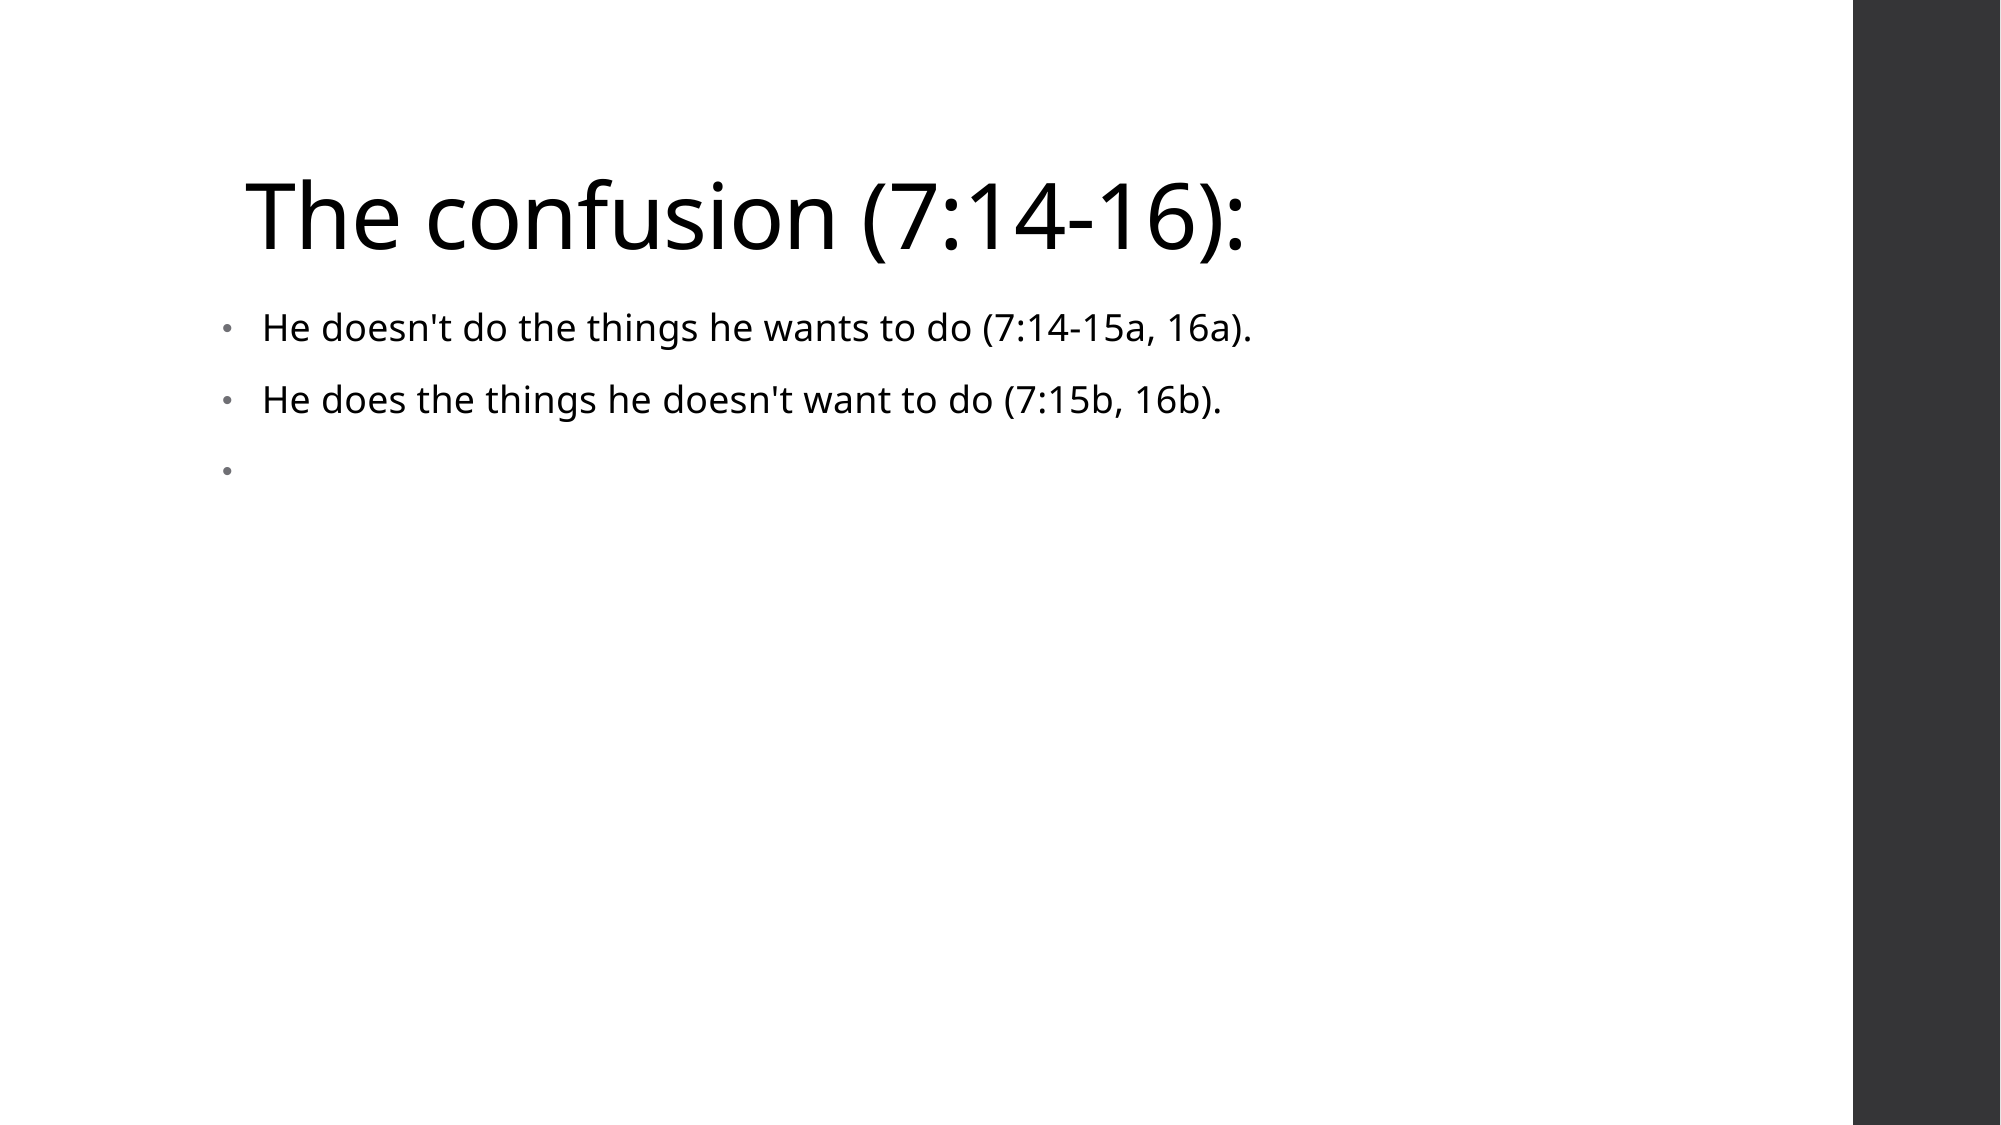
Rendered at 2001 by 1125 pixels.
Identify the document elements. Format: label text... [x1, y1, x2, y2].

title The confusion (7:14-16): [206, 60, 1797, 278]
list He doesn't do the things he wants to do (7:14-15a, 16a). He does the things he doesn't want to do (7:15b, 16b). [206, 299, 1617, 1014]
